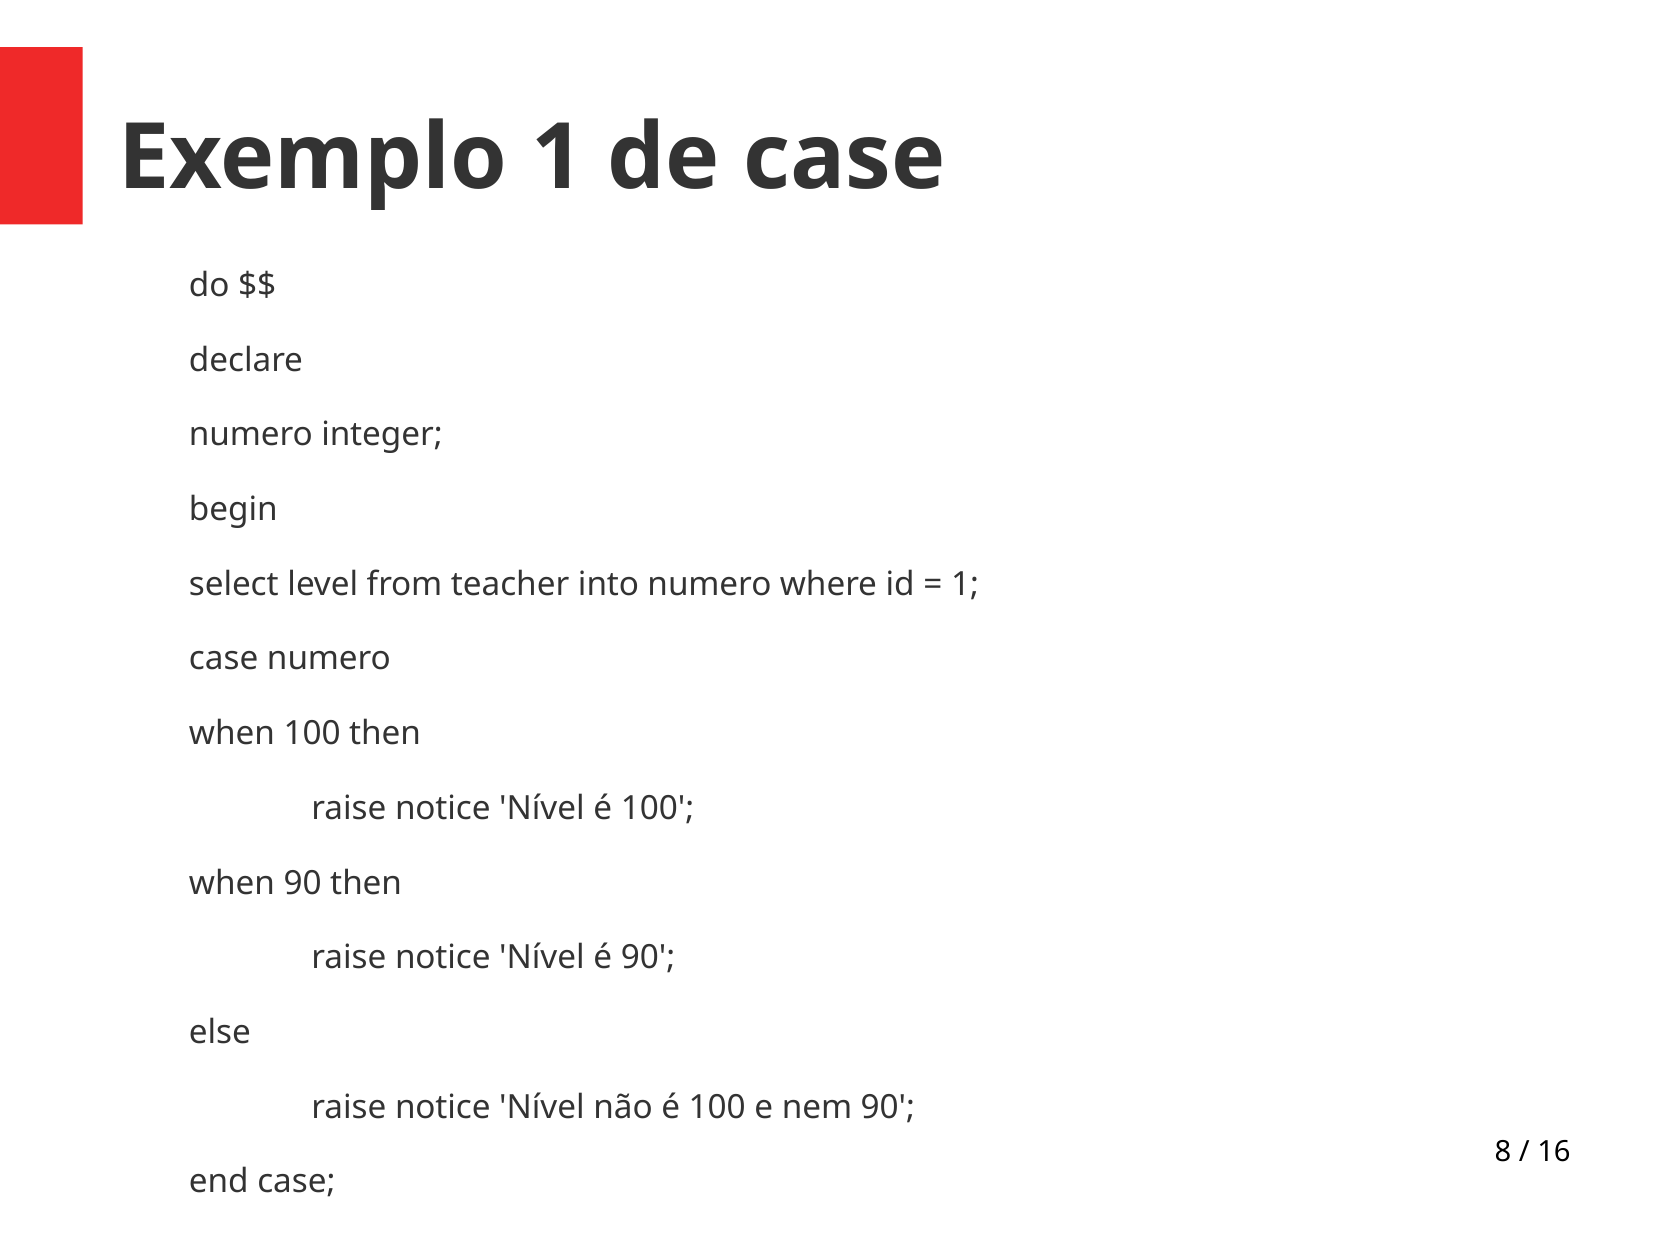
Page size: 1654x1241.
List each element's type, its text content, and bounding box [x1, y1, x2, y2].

list do $$ declare numero integer; begin select level from teacher into numero where id = 1; case numero when 100 then raise notice 'Nível é 100'; when 90 then raise notice 'Nível é 90'; else raise notice 'Nível não é 100 e nem 90'; end case; end; $$ [118, 261, 1536, 981]
title Exemplo 1 de case [118, 49, 1571, 257]
